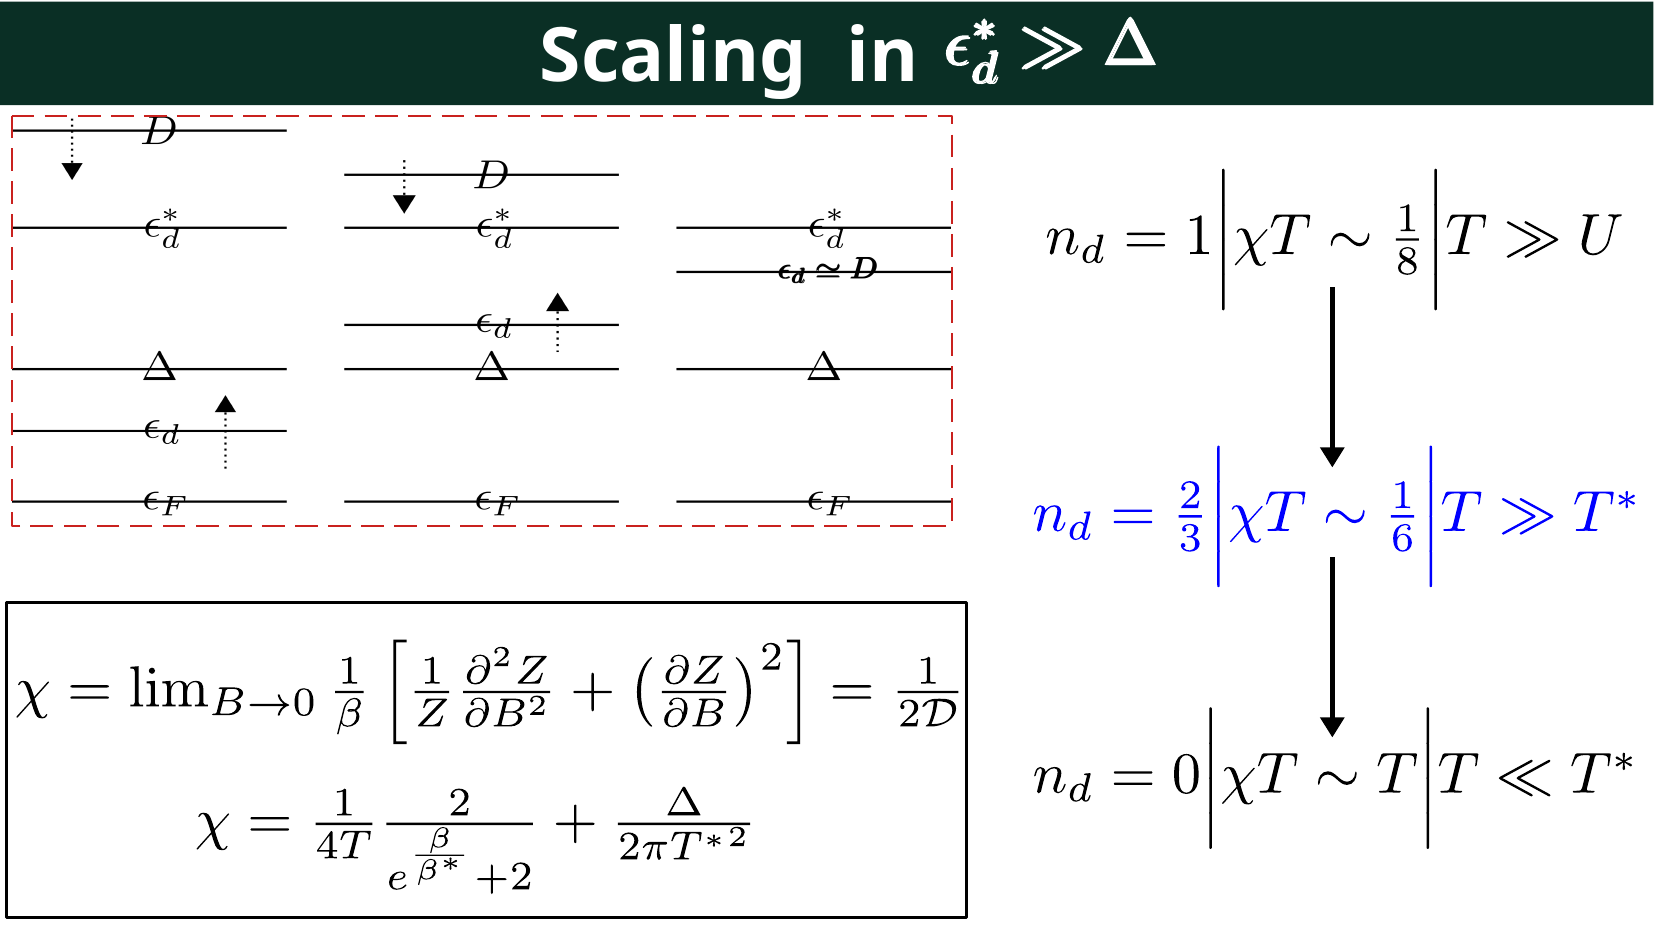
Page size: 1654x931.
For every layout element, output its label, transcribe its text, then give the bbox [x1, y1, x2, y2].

picture [12, 116, 951, 526]
picture [1045, 168, 1622, 311]
picture [1032, 445, 1636, 588]
text_box [6, 602, 967, 918]
title Scaling in [0, 1, 1654, 106]
picture [942, 16, 1156, 85]
picture [1032, 707, 1633, 849]
